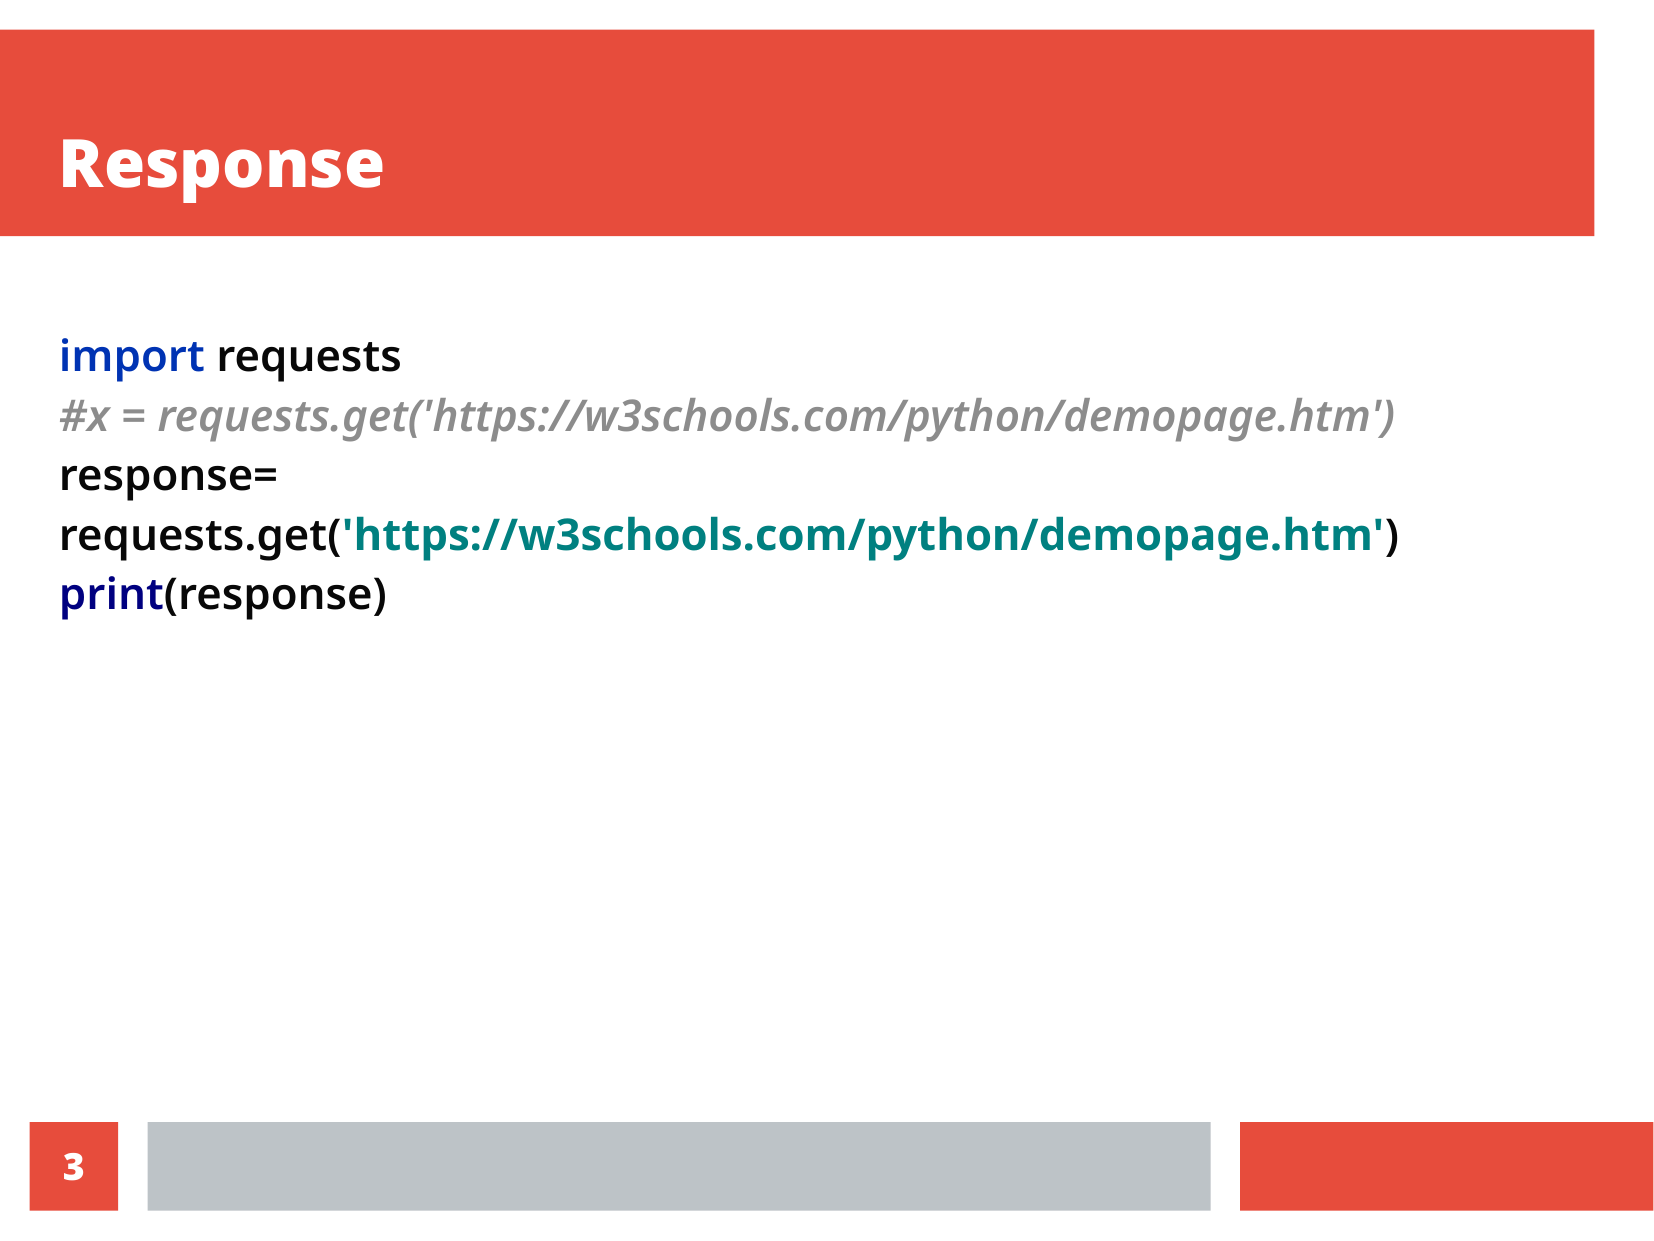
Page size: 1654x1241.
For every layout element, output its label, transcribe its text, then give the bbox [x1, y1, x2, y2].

title Response [59, 59, 1595, 207]
list import requests #x = requests.get('https://w3schools.com/python/demopage.htm') response= requests.get('https://w3schools.com/python/demopage.htm') print(response) [59, 324, 1565, 1093]
